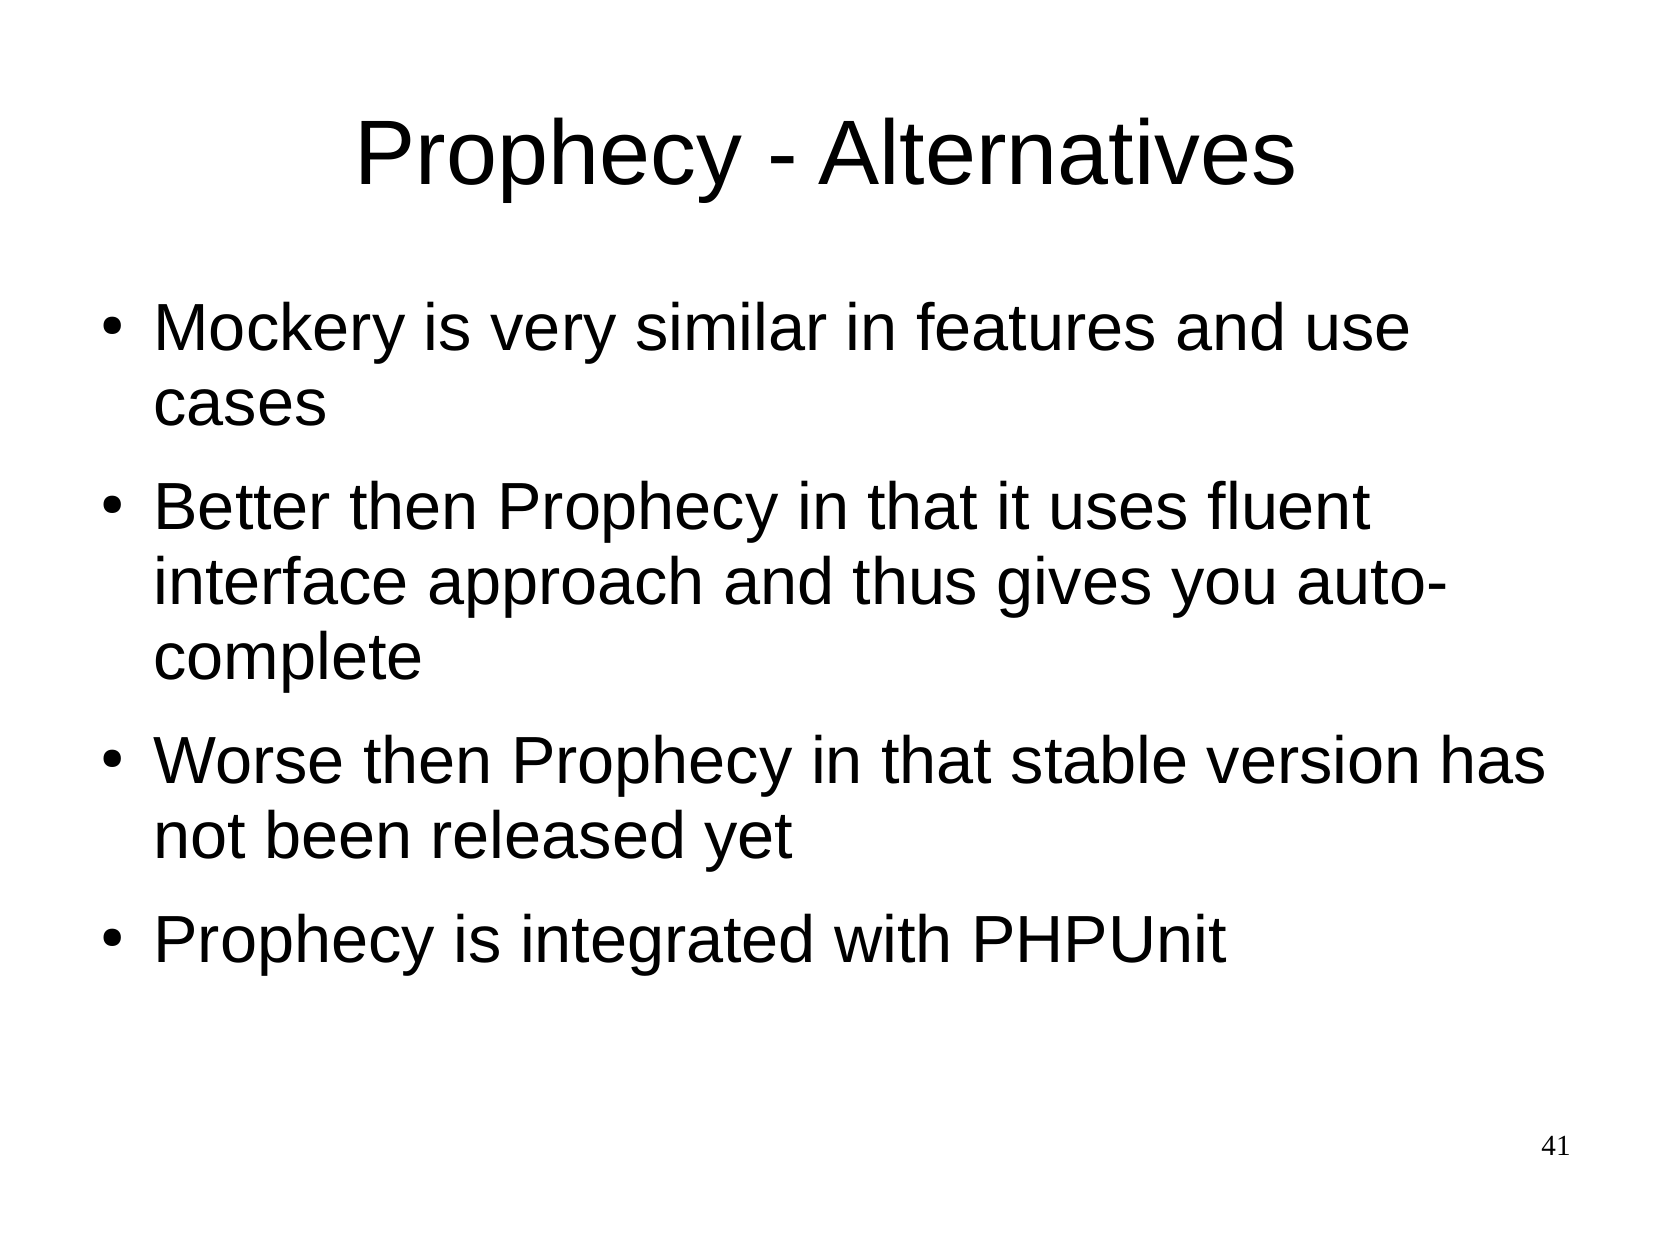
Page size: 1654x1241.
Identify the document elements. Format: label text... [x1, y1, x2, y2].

list Mockery is very similar in features and use cases Better then Prophecy in that it uses fluent interface approach and thus gives you auto-complete Worse then Prophecy in that stable version has not been released yet Prophecy is integrated with PHPUnit [82, 290, 1571, 1010]
title Prophecy - Alternatives [82, 49, 1571, 257]
